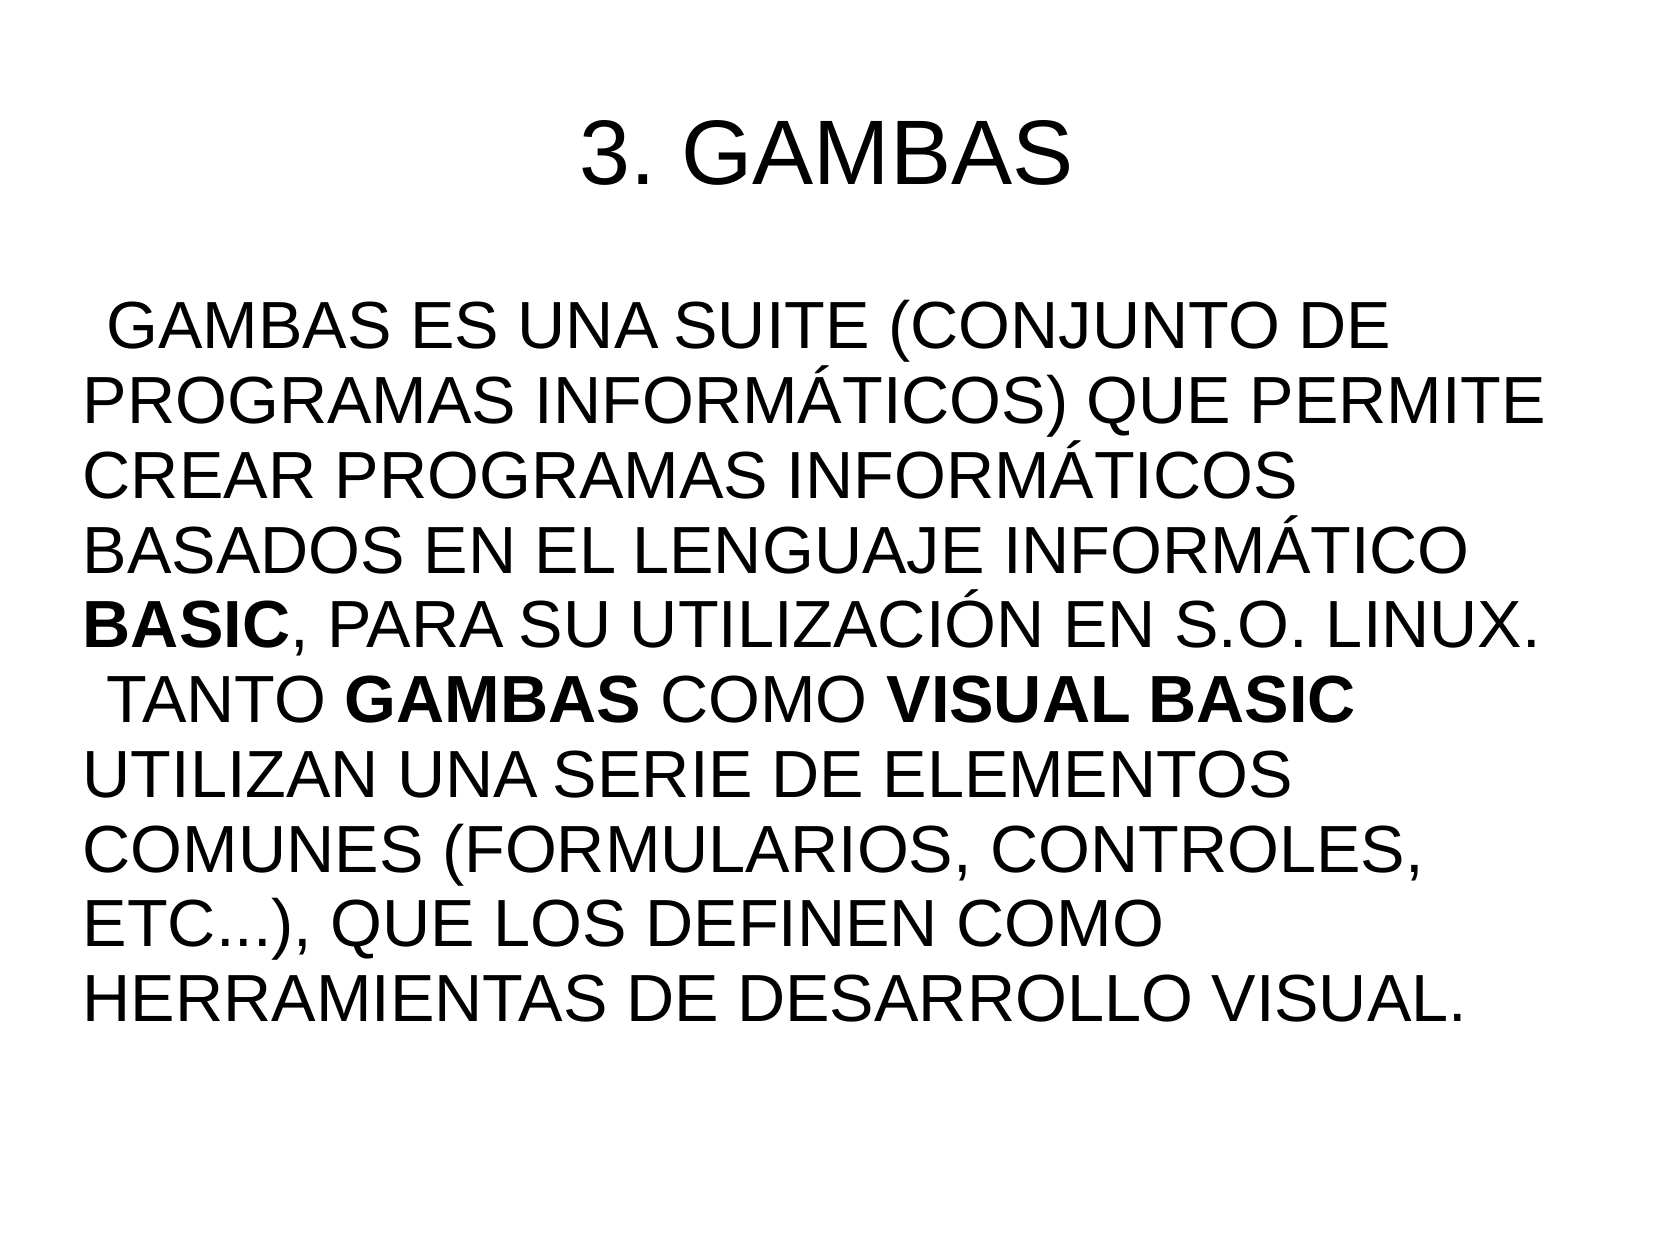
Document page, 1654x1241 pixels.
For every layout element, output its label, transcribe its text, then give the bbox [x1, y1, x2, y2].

title 3. GAMBAS [82, 49, 1571, 257]
subtitle GAMBAS ES UNA SUITE (CONJUNTO DE PROGRAMAS INFORMÁTICOS) QUE PERMITE CREAR PROGRAMAS INFORMÁTICOS BASADOS EN EL LENGUAJE INFORMÁTICO BASIC, PARA SU UTILIZACIÓN EN S.O. LINUX. TANTO GAMBAS COMO VISUAL BASIC UTILIZAN UNA SERIE DE ELEMENTOS COMUNES (FORMULARIOS, CONTROLES, ETC...), QUE LOS DEFINEN COMO HERRAMIENTAS DE DESARROLLO VISUAL. [82, 288, 1571, 1111]
